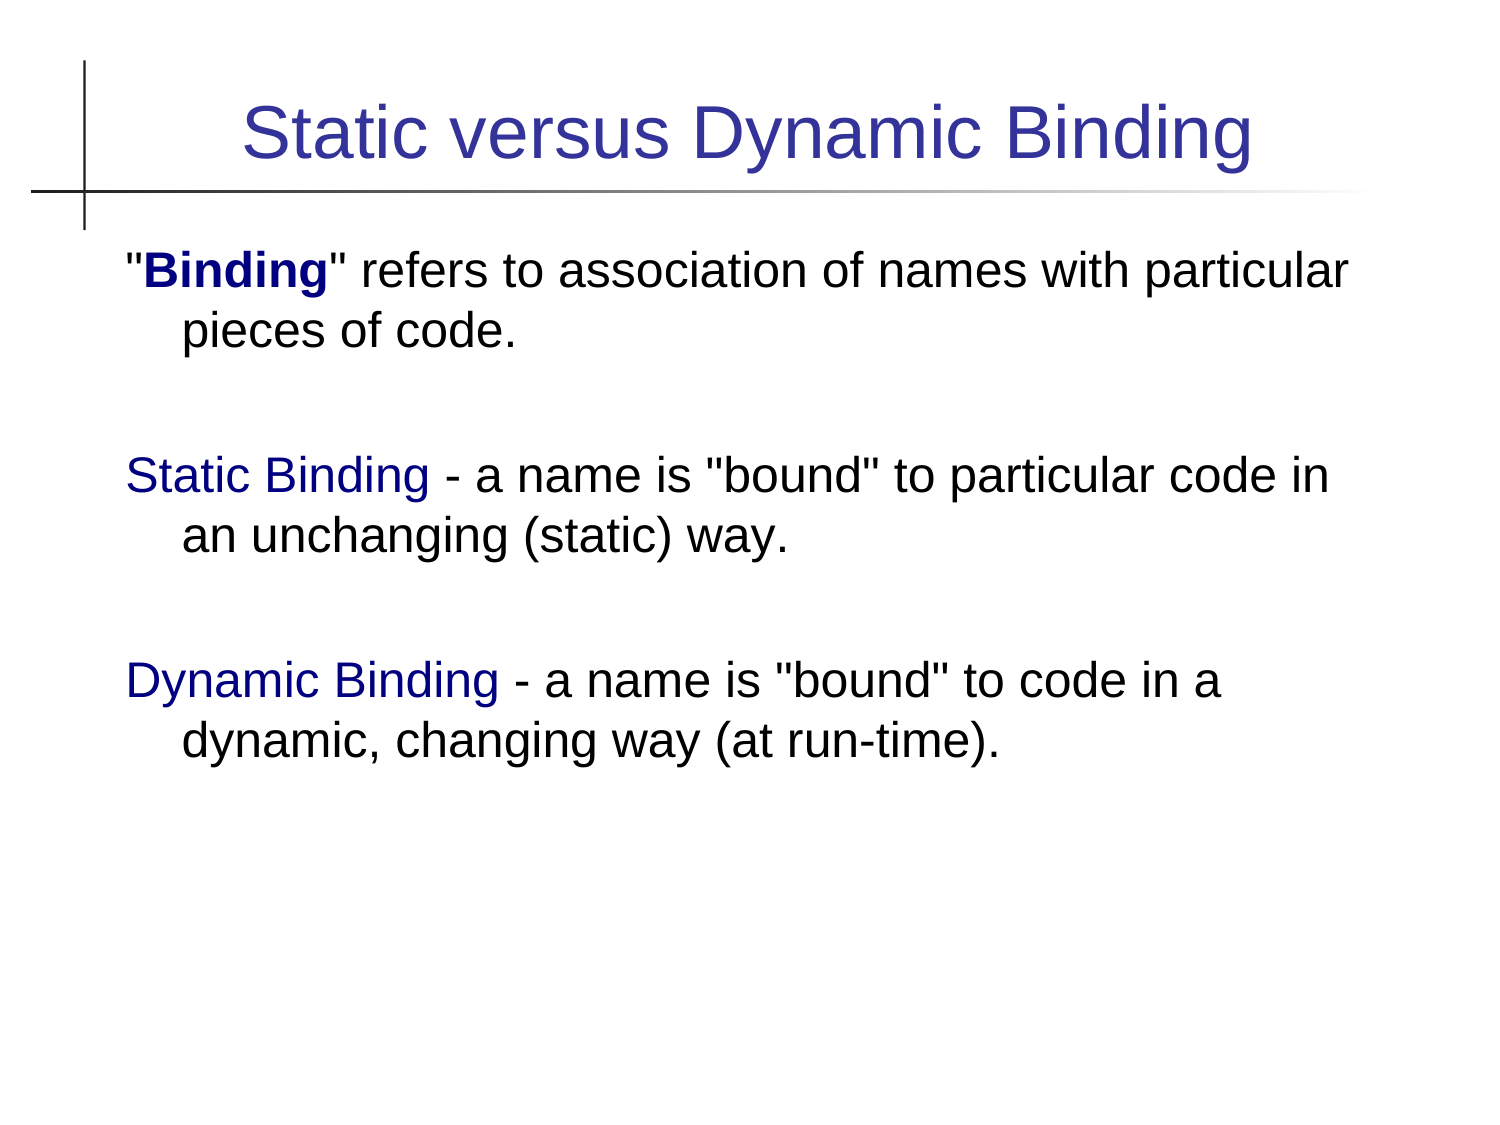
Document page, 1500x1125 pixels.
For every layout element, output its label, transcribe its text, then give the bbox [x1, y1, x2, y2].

title Static versus Dynamic Binding [100, 42, 1397, 182]
list "Binding" refers to association of names with particular pieces of code. Static Binding - a name is "bound" to particular code in an unchanging (static) way. Dynamic Binding - a name is "bound" to code in a dynamic, changing way (at run-time). [110, 229, 1408, 960]
